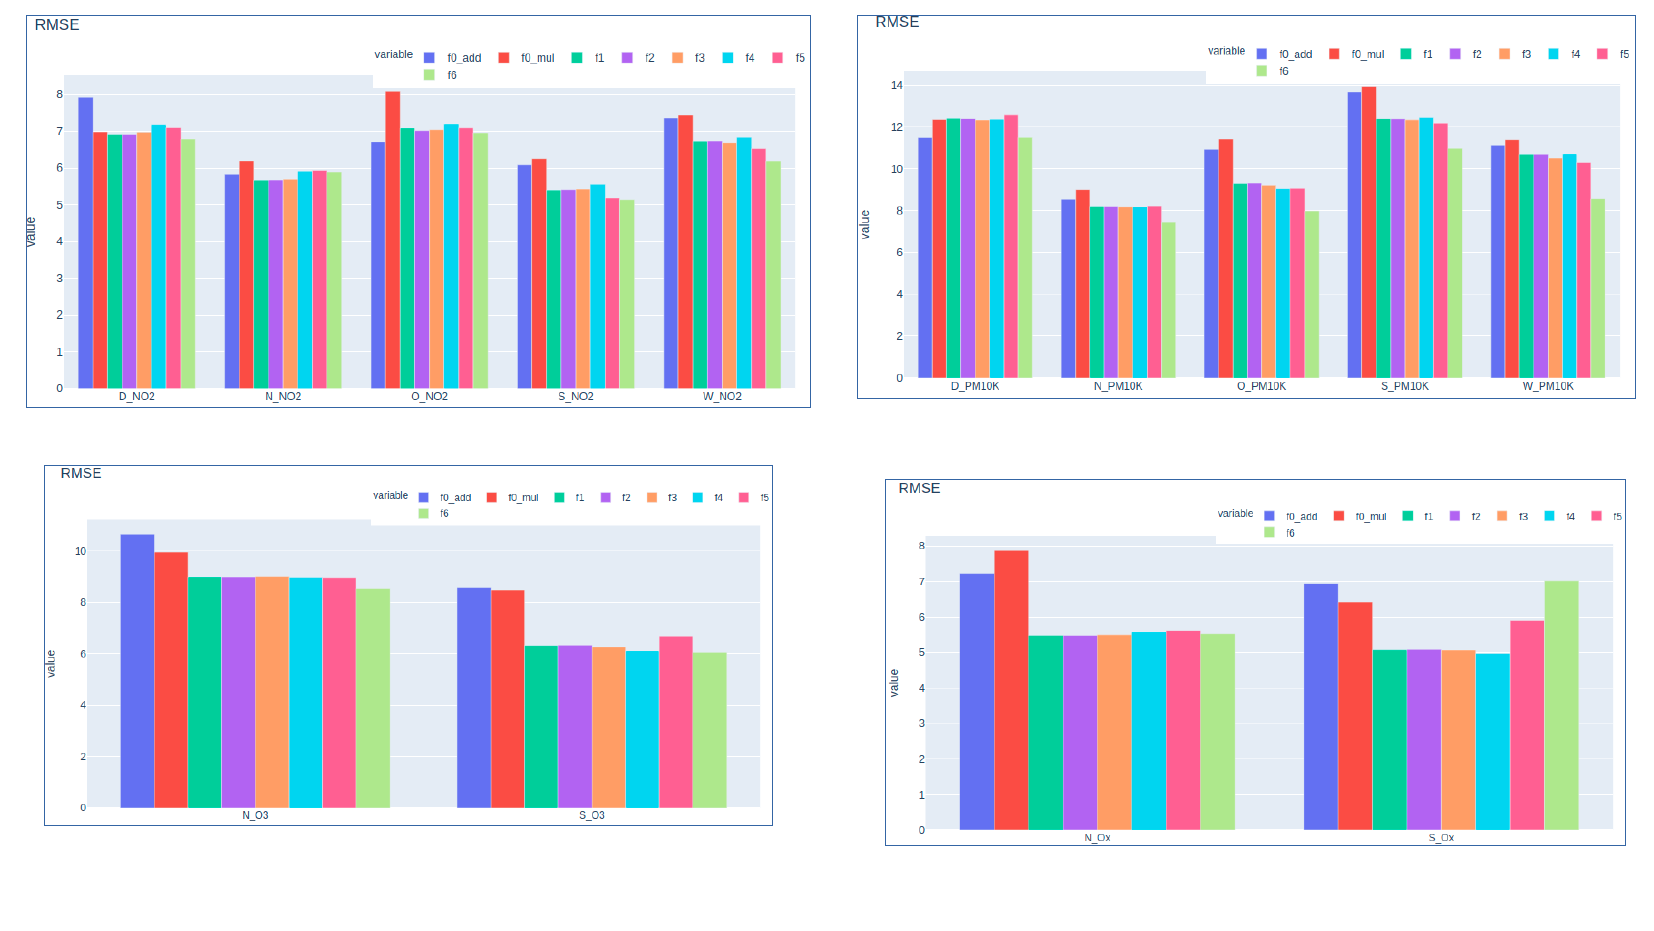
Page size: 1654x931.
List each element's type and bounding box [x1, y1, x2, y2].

picture [857, 14, 1636, 399]
picture [44, 464, 773, 826]
picture [26, 14, 811, 408]
picture [885, 479, 1626, 846]
